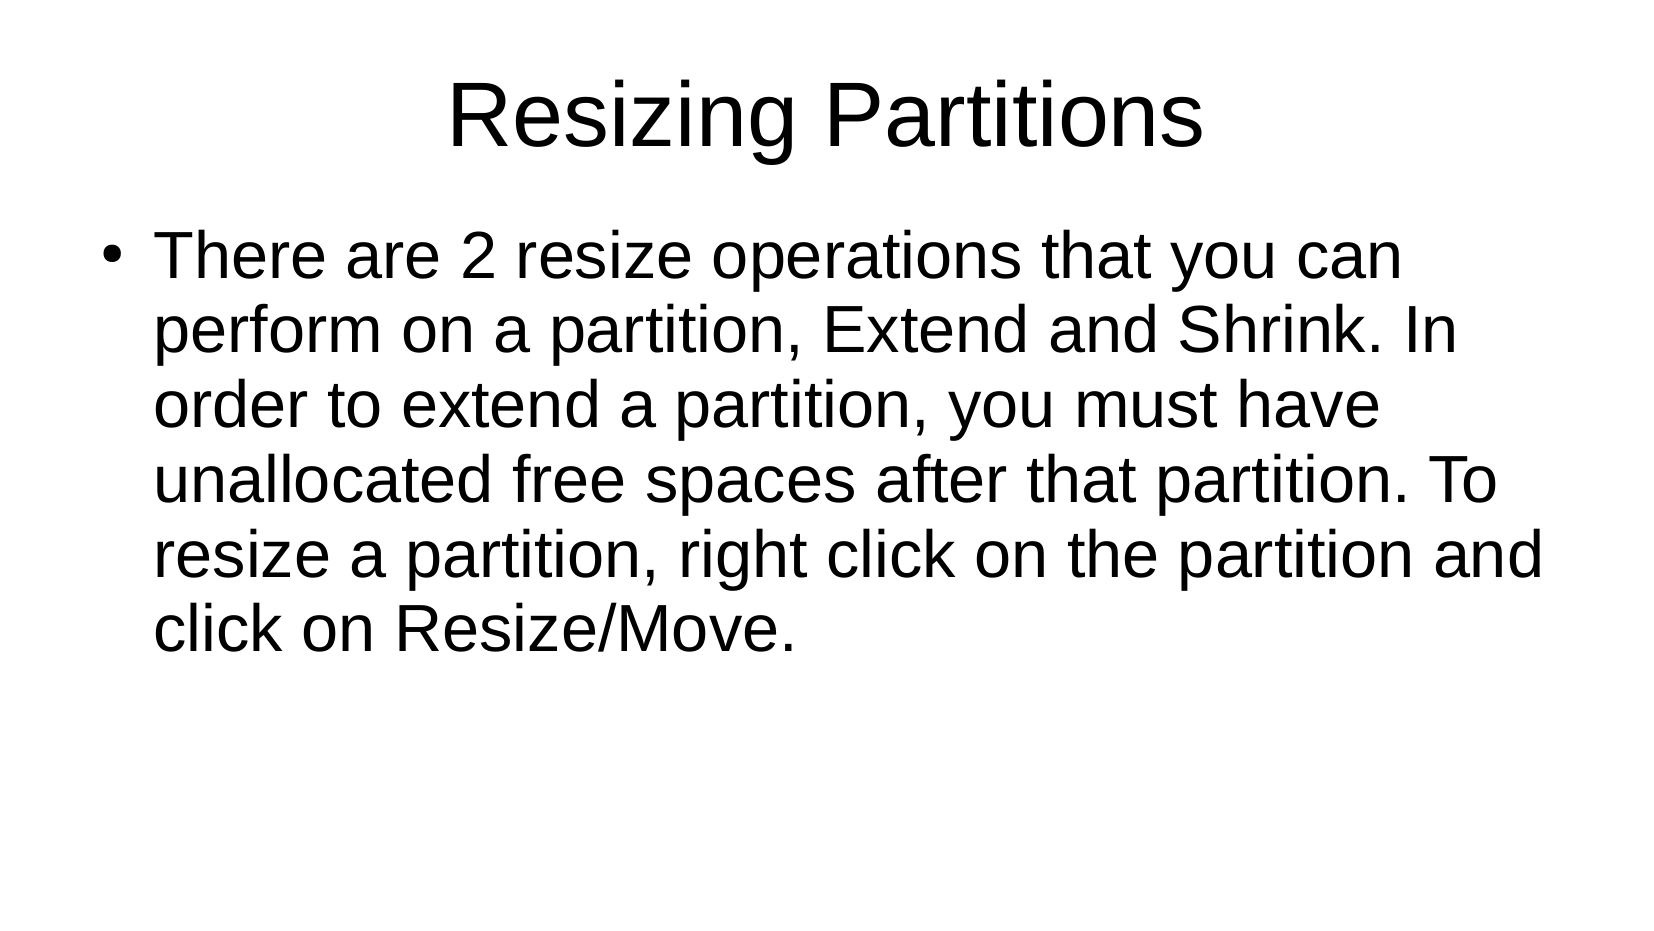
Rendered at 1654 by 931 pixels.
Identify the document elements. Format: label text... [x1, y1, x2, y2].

title Resizing Partitions [82, 37, 1571, 193]
list There are 2 resize operations that you can perform on a partition, Extend and Shrink. In order to extend a partition, you must have unallocated free spaces after that partition. To resize a partition, right click on the partition and click on Resize/Move. [82, 217, 1571, 758]
